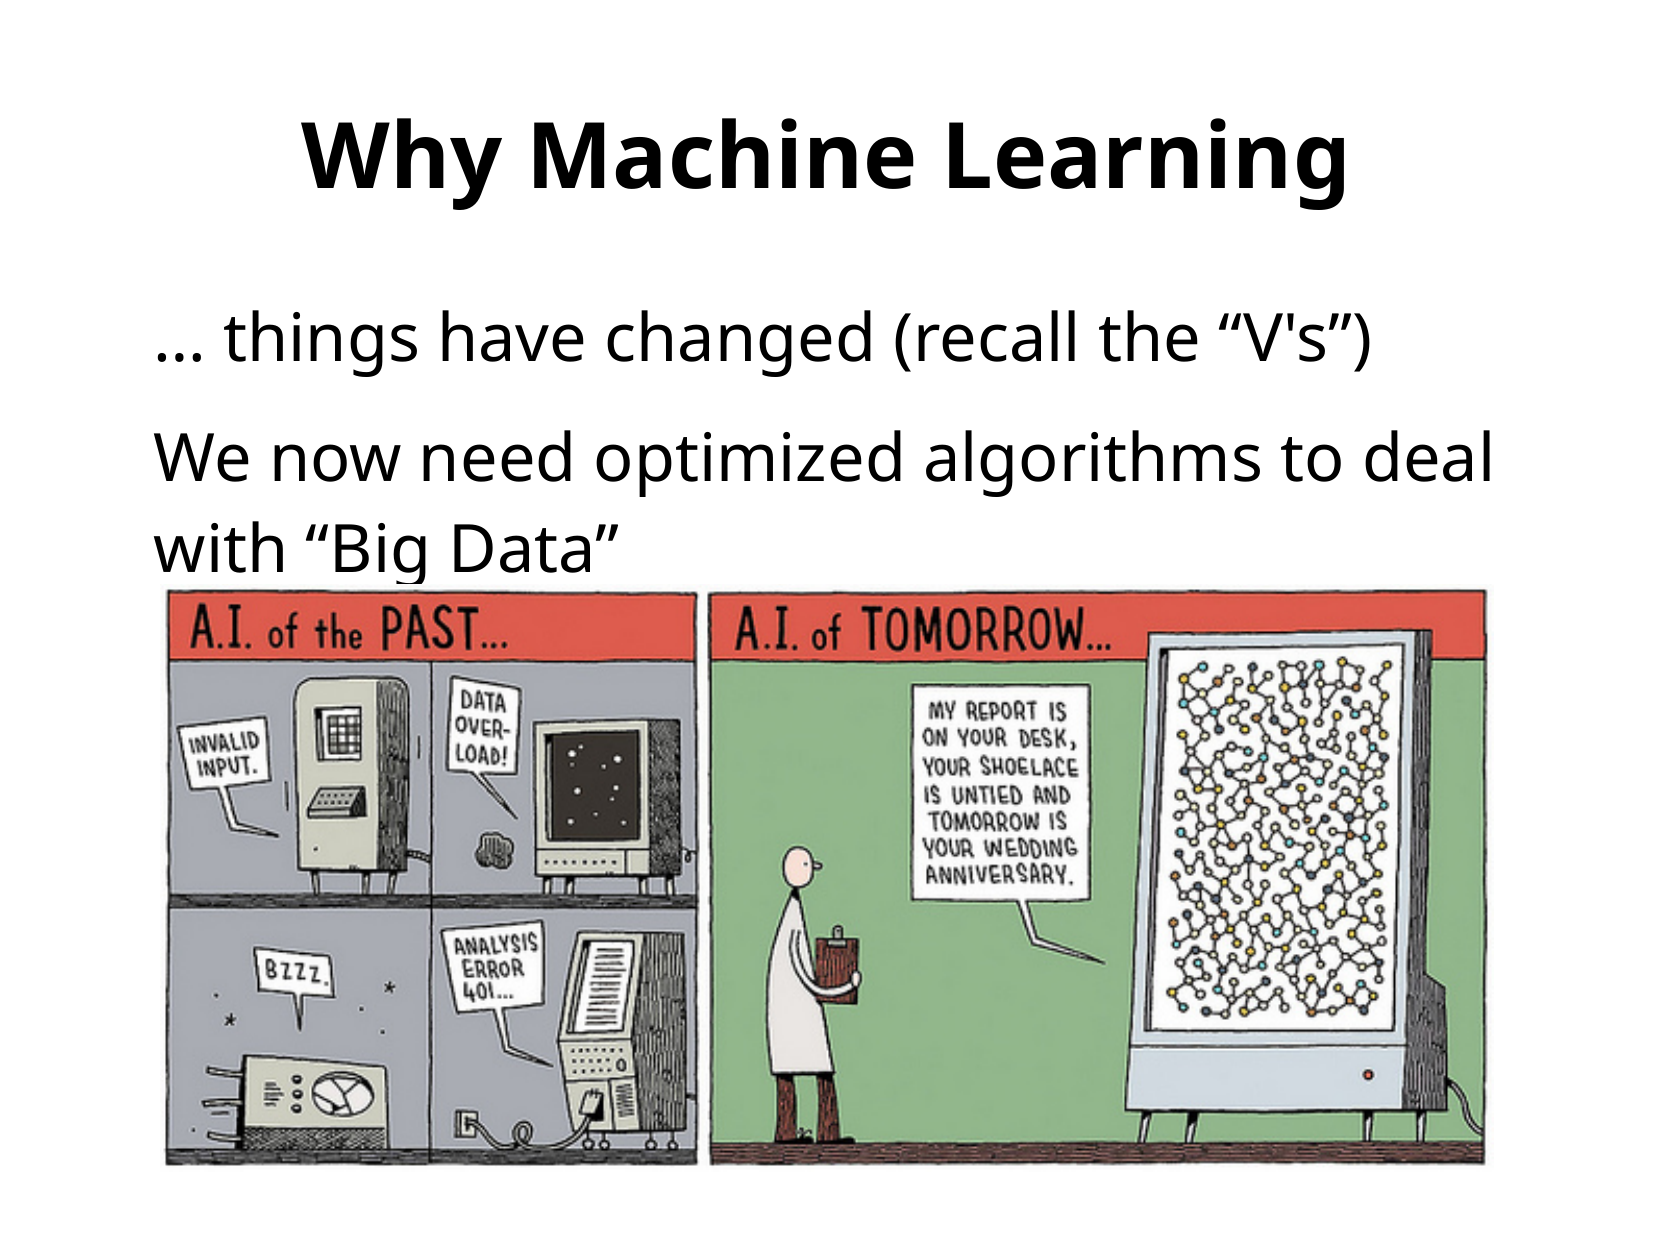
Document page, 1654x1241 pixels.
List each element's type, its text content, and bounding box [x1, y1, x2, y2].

picture [160, 584, 1494, 1172]
list … things have changed (recall the “V's”) We now need optimized algorithms to deal with “Big Data” [82, 290, 1571, 1010]
title Why Machine Learning [82, 49, 1571, 257]
